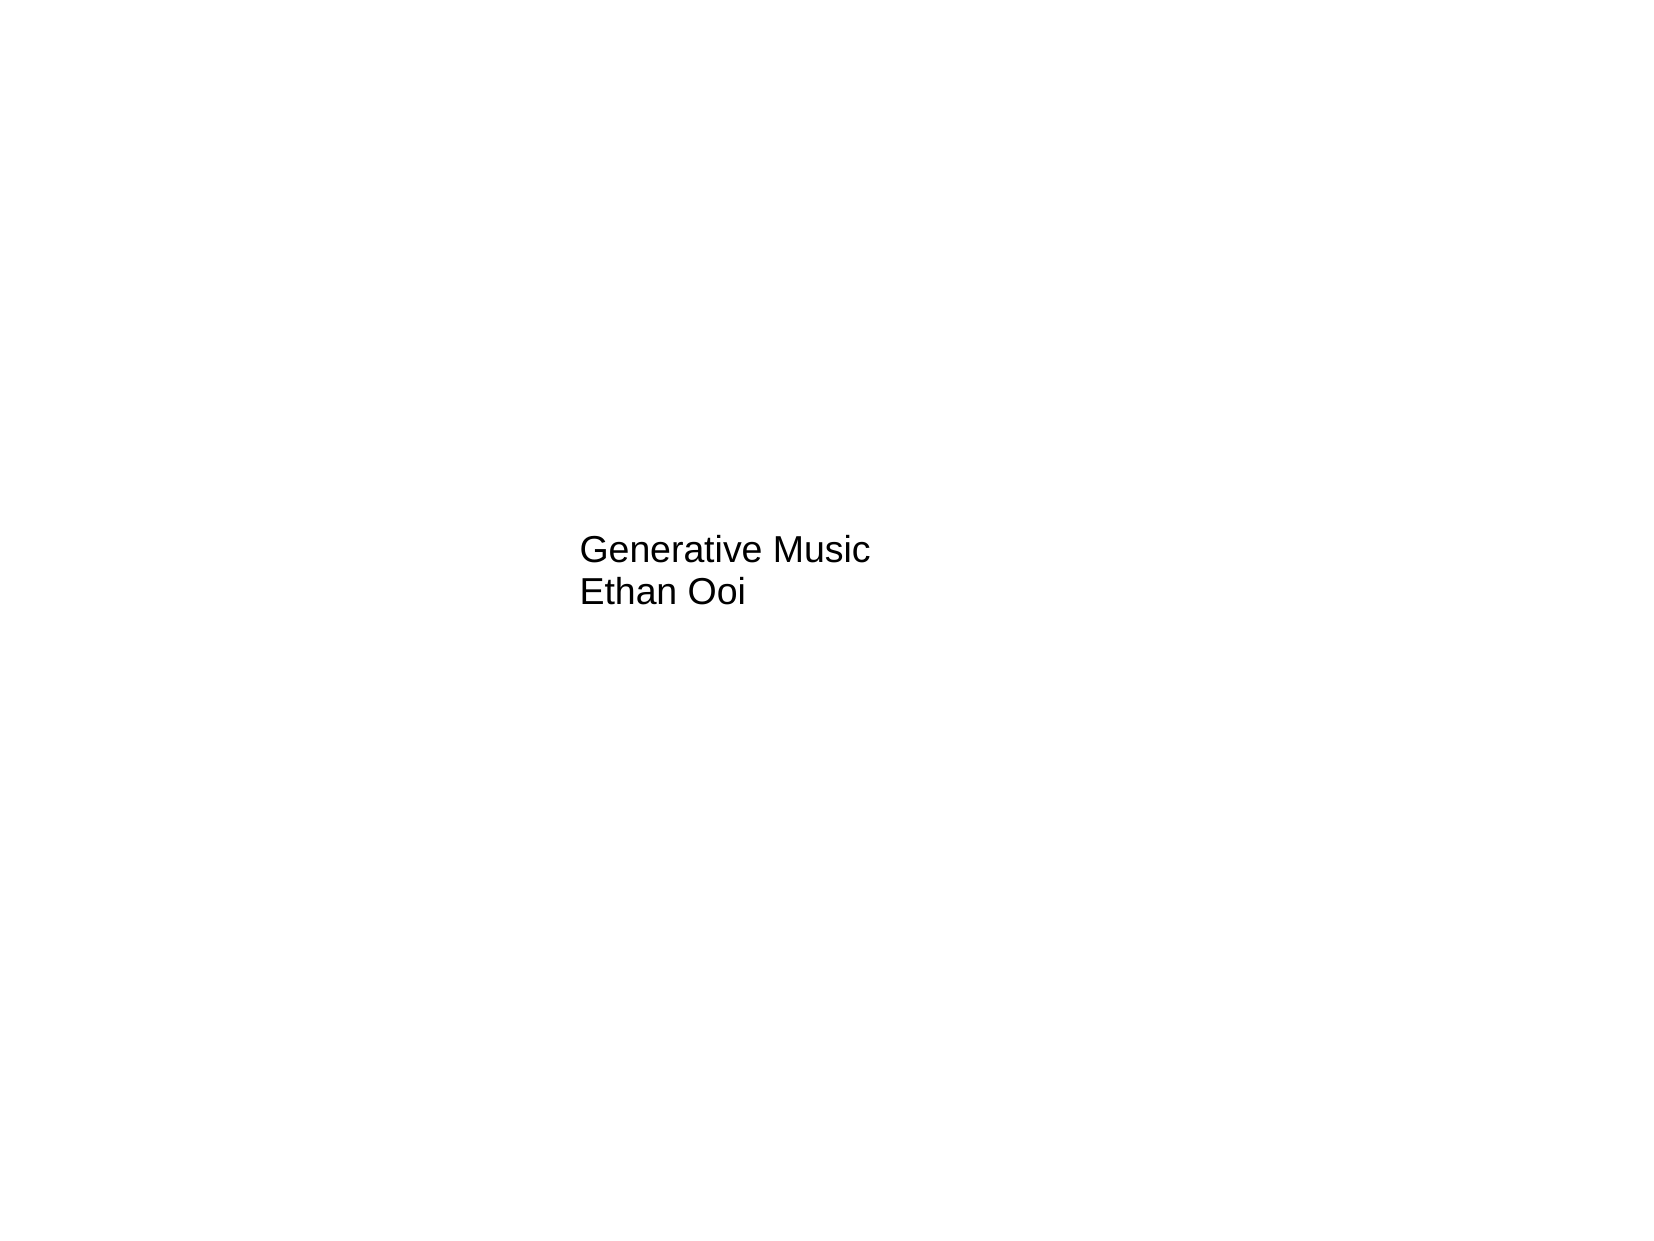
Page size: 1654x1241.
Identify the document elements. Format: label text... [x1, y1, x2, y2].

text_box Generative Music Ethan Ooi [564, 521, 886, 621]
